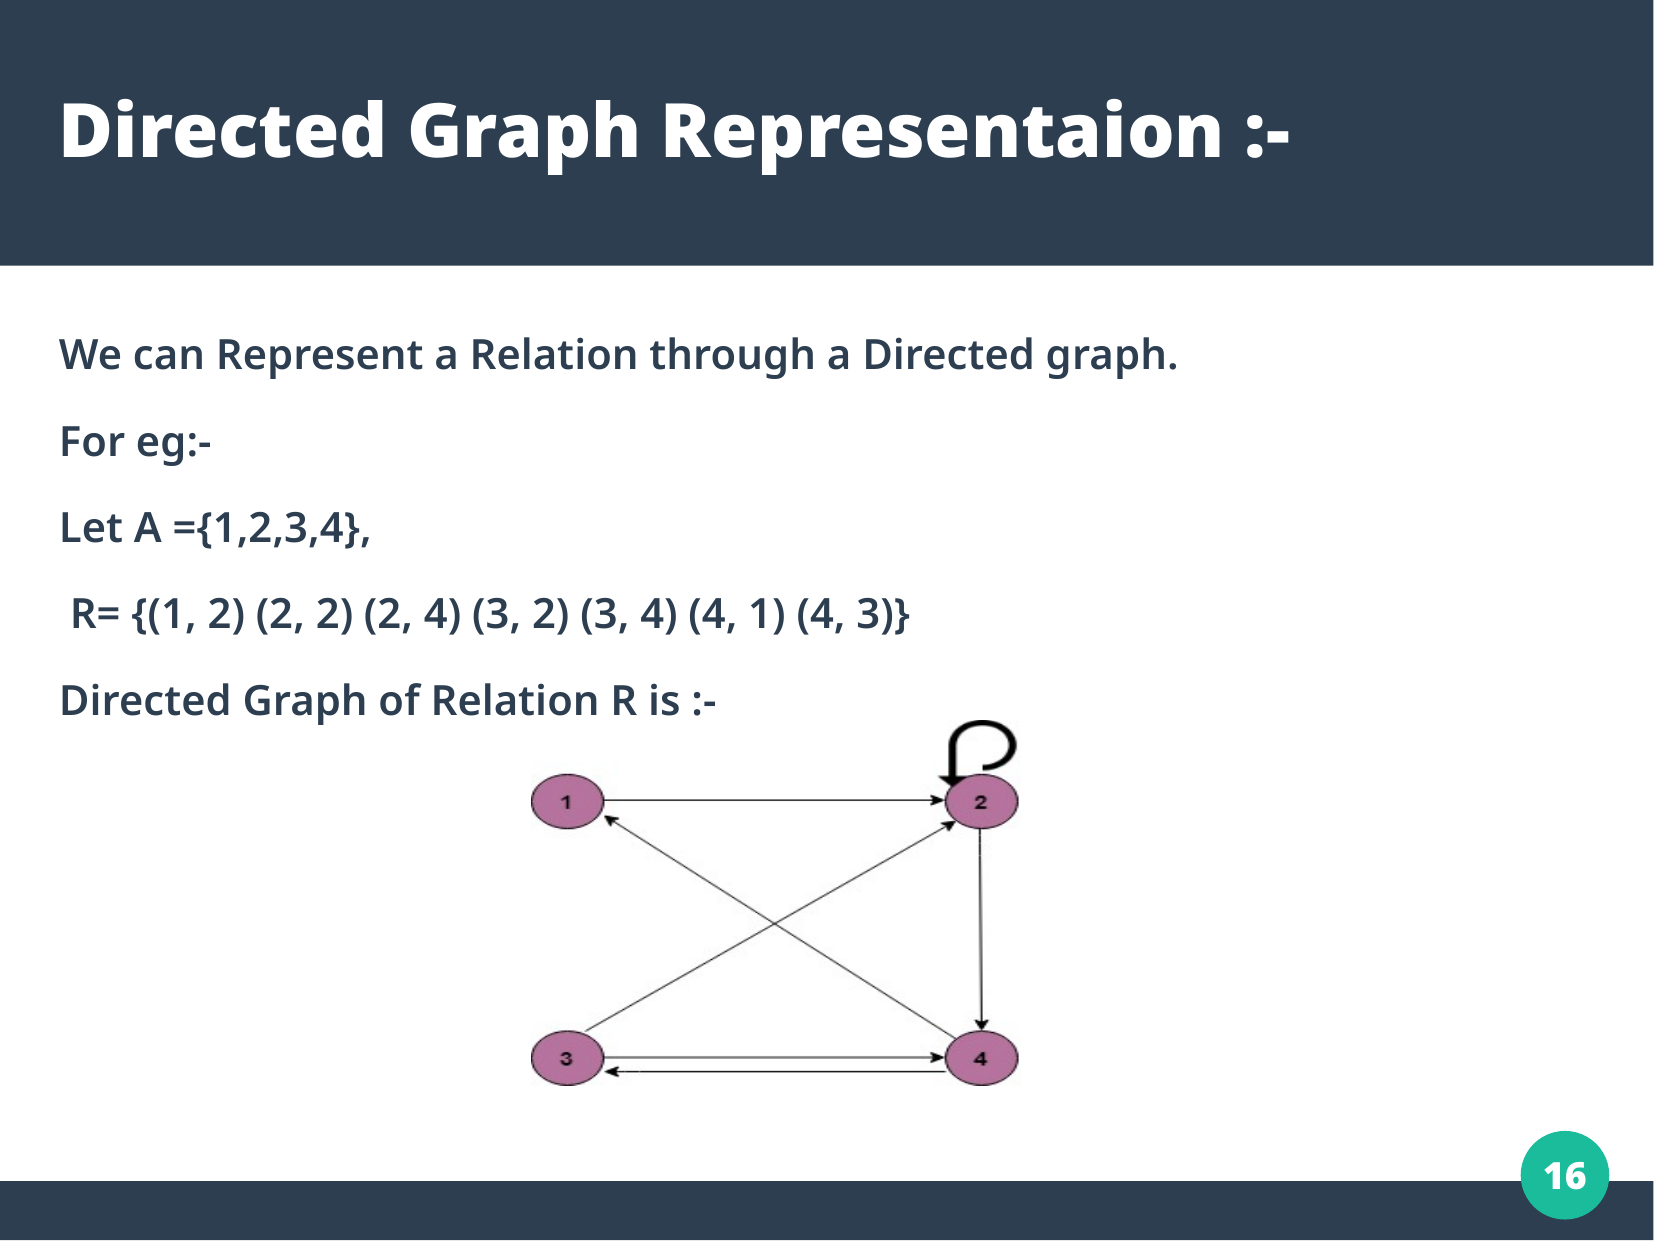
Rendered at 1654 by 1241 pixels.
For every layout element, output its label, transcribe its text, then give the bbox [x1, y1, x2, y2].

list We can Represent a Relation through a Directed graph. For eg:- Let A ={1,2,3,4}, R= {(1, 2) (2, 2) (2, 4) (3, 2) (3, 4) (4, 1) (4, 3)} Directed Graph of Relation R is :- [59, 324, 1595, 1152]
picture [531, 720, 1028, 1086]
title Directed Graph Representaion :- [59, 49, 1595, 207]
